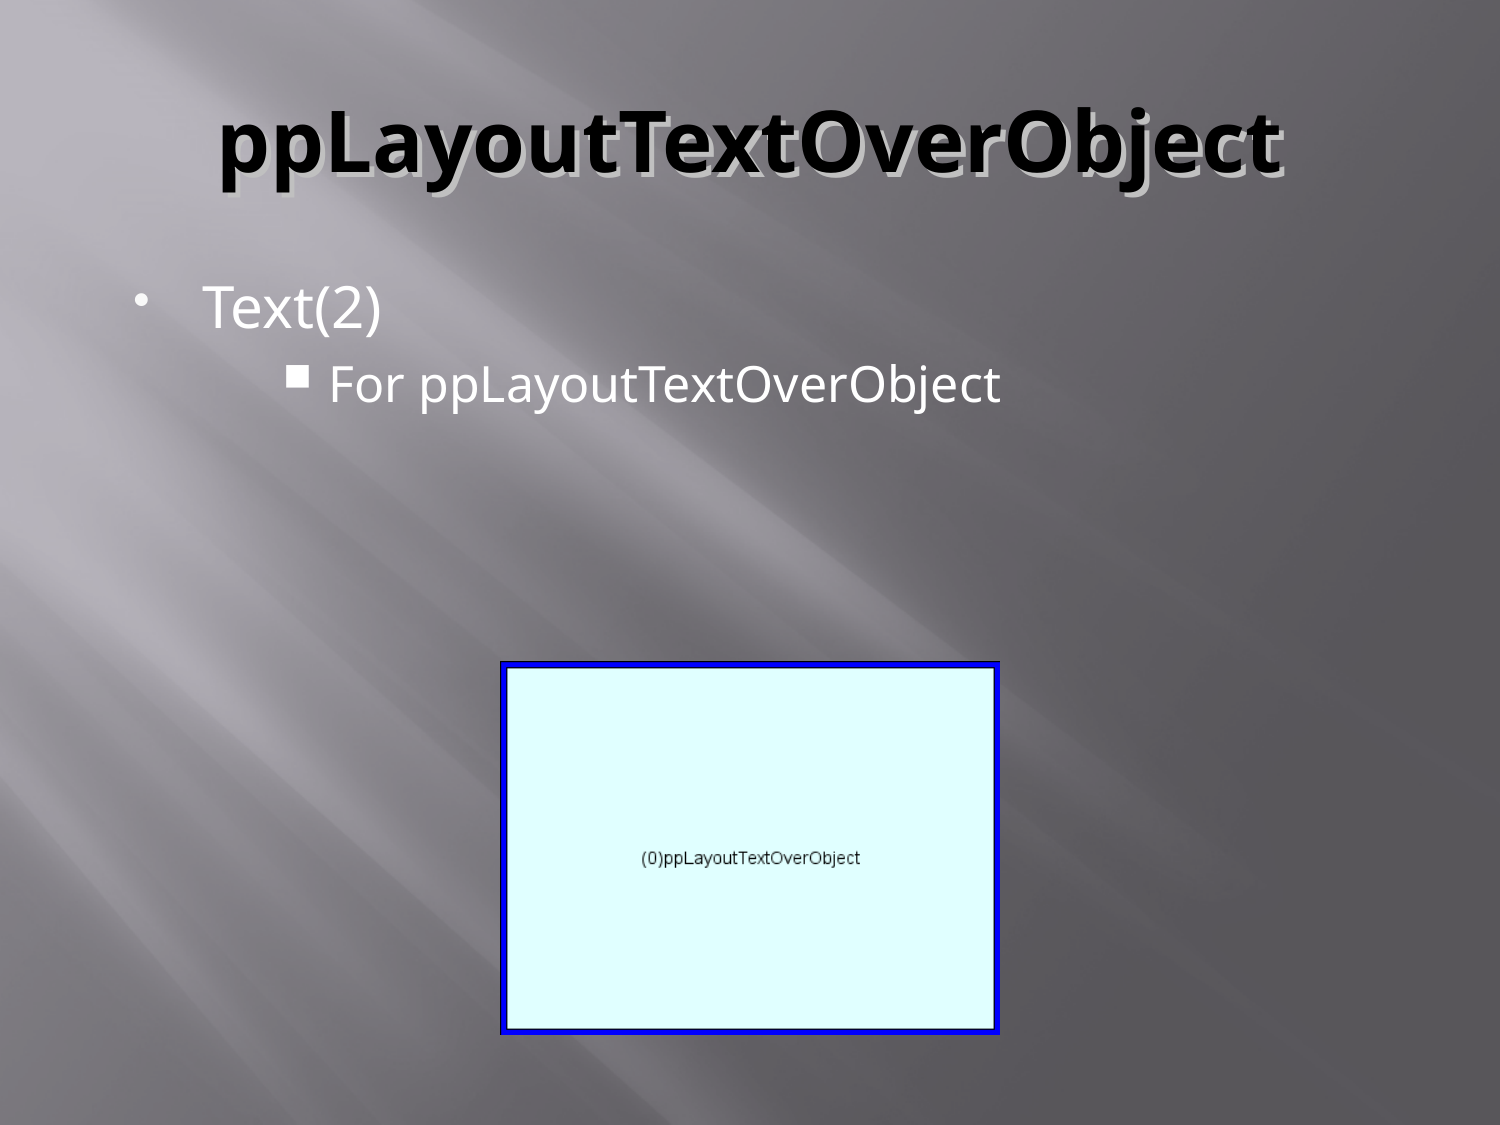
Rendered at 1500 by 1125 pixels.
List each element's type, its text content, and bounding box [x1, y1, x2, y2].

list Text(2) For ppLayoutTextOverObject [75, 262, 1426, 637]
picture [500, 661, 1000, 1035]
title ppLayoutTextOverObject [75, 45, 1426, 233]
